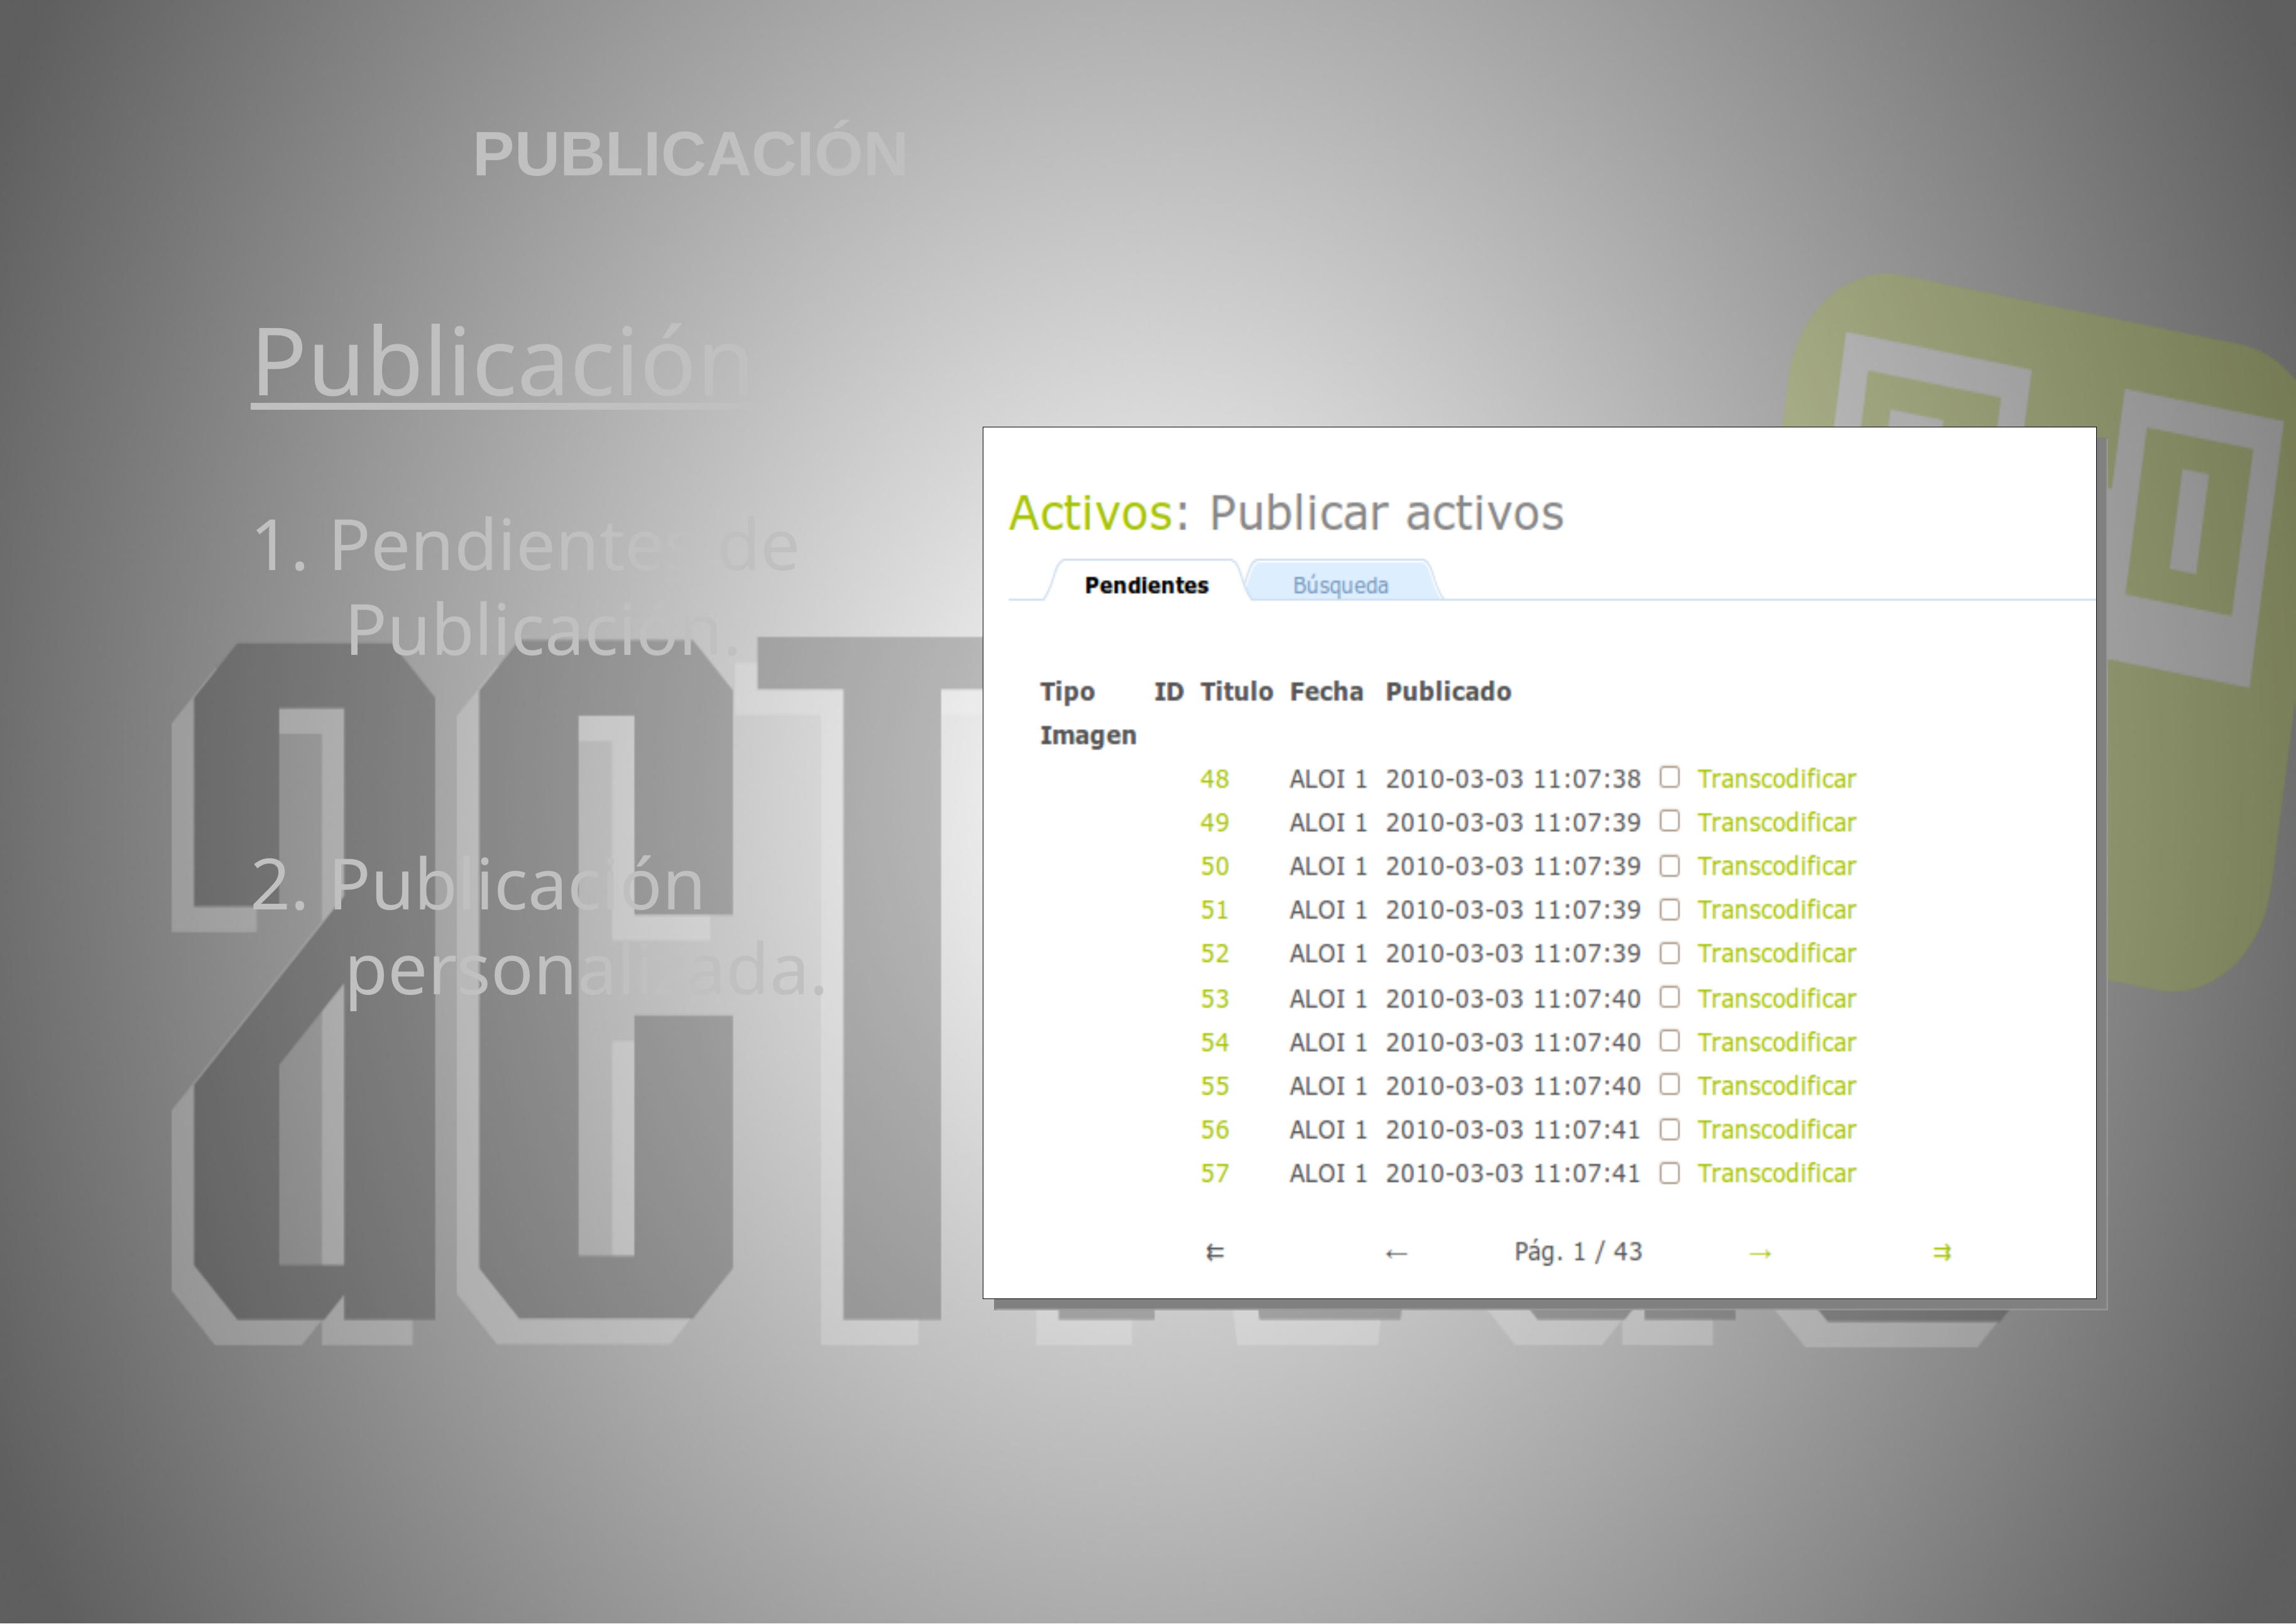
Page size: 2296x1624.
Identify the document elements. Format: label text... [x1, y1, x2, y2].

text_box PUBLICACIÓN [215, 112, 910, 189]
text_box Publicación 1. Pendientes de Publicación. 2. Publicación personalizada. [241, 297, 1373, 1188]
picture [0, 0, 2296, 1623]
